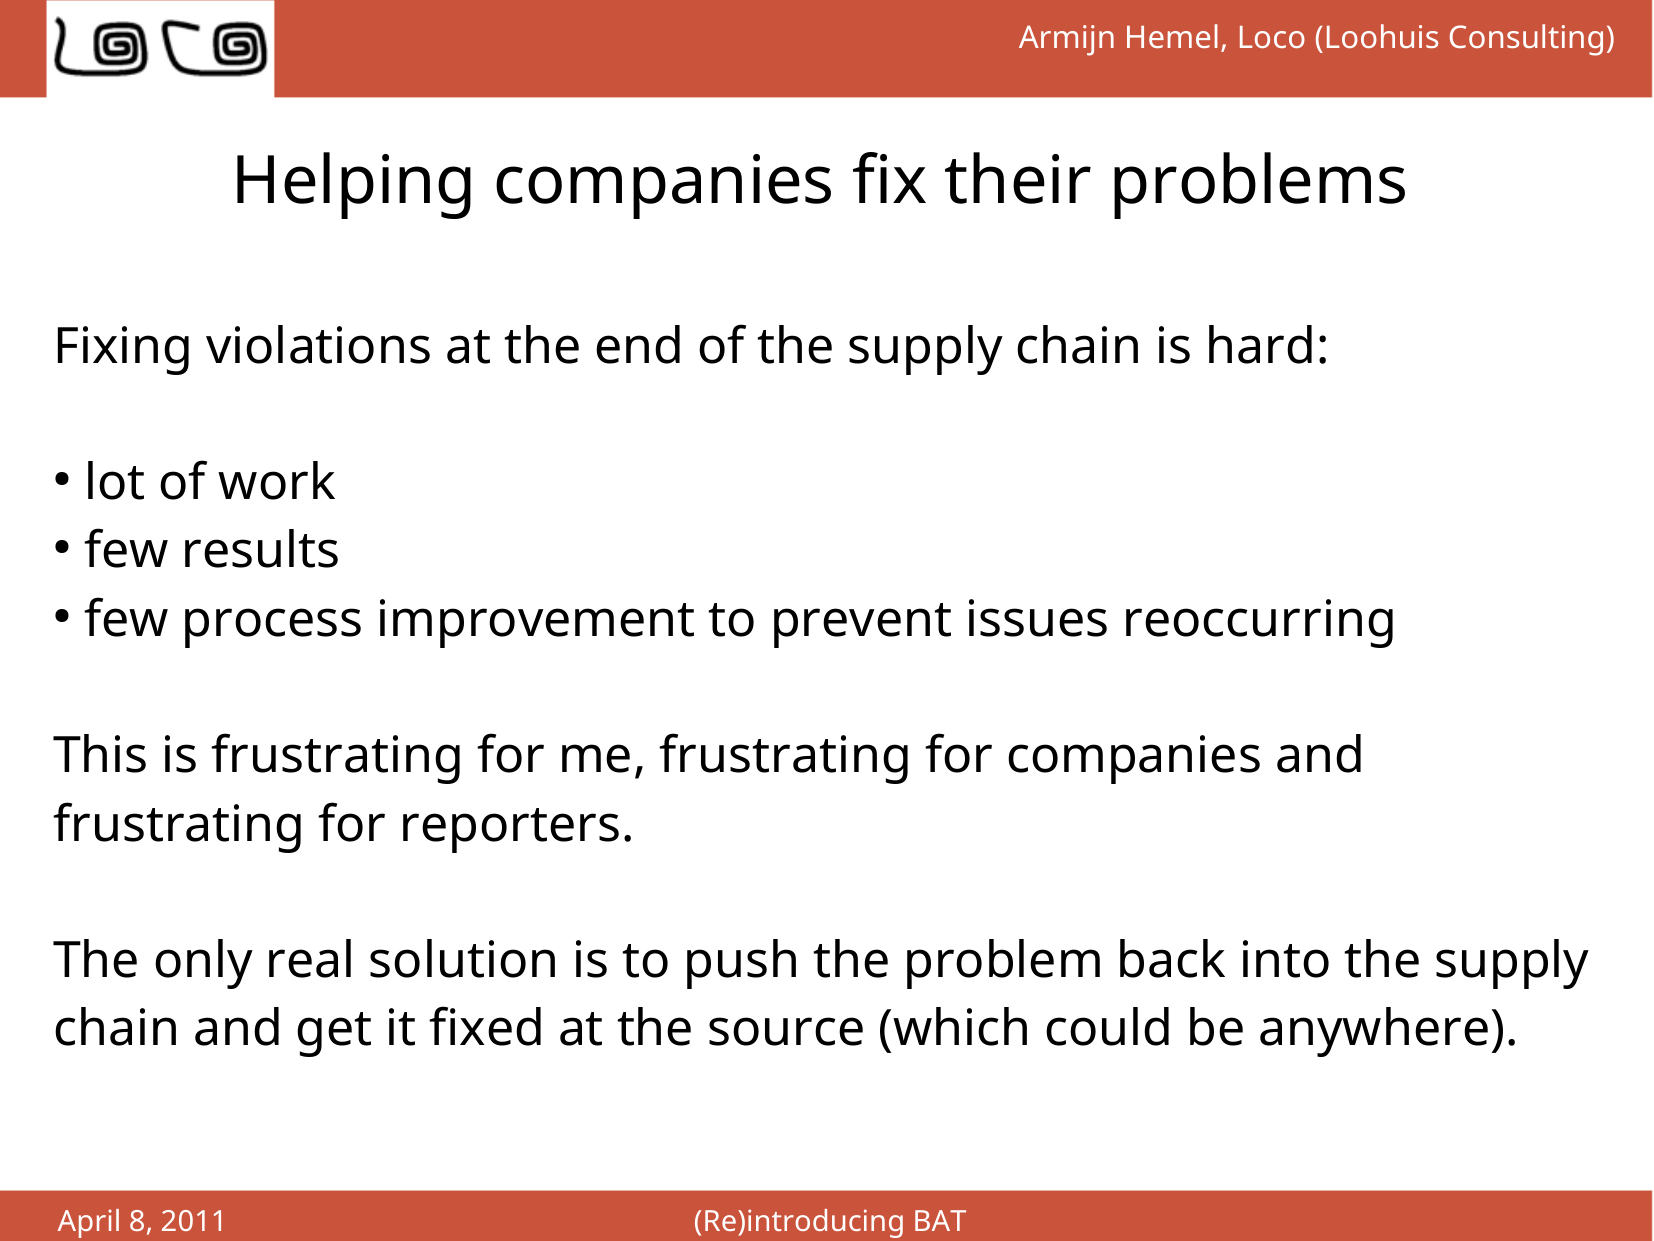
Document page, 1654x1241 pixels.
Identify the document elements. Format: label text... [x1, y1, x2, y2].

subtitle Fixing violations at the end of the supply chain is hard: lot of work few results few process improvement to prevent issues reoccurring This is frustrating for me, frustrating for companies and frustrating for reporters. The only real solution is to push the problem back into the supply chain and get it fixed at the source (which could be anywhere). [53, 265, 1595, 1173]
picture [0, 0, 1654, 1241]
title Helping companies fix their problems [47, 125, 1595, 229]
